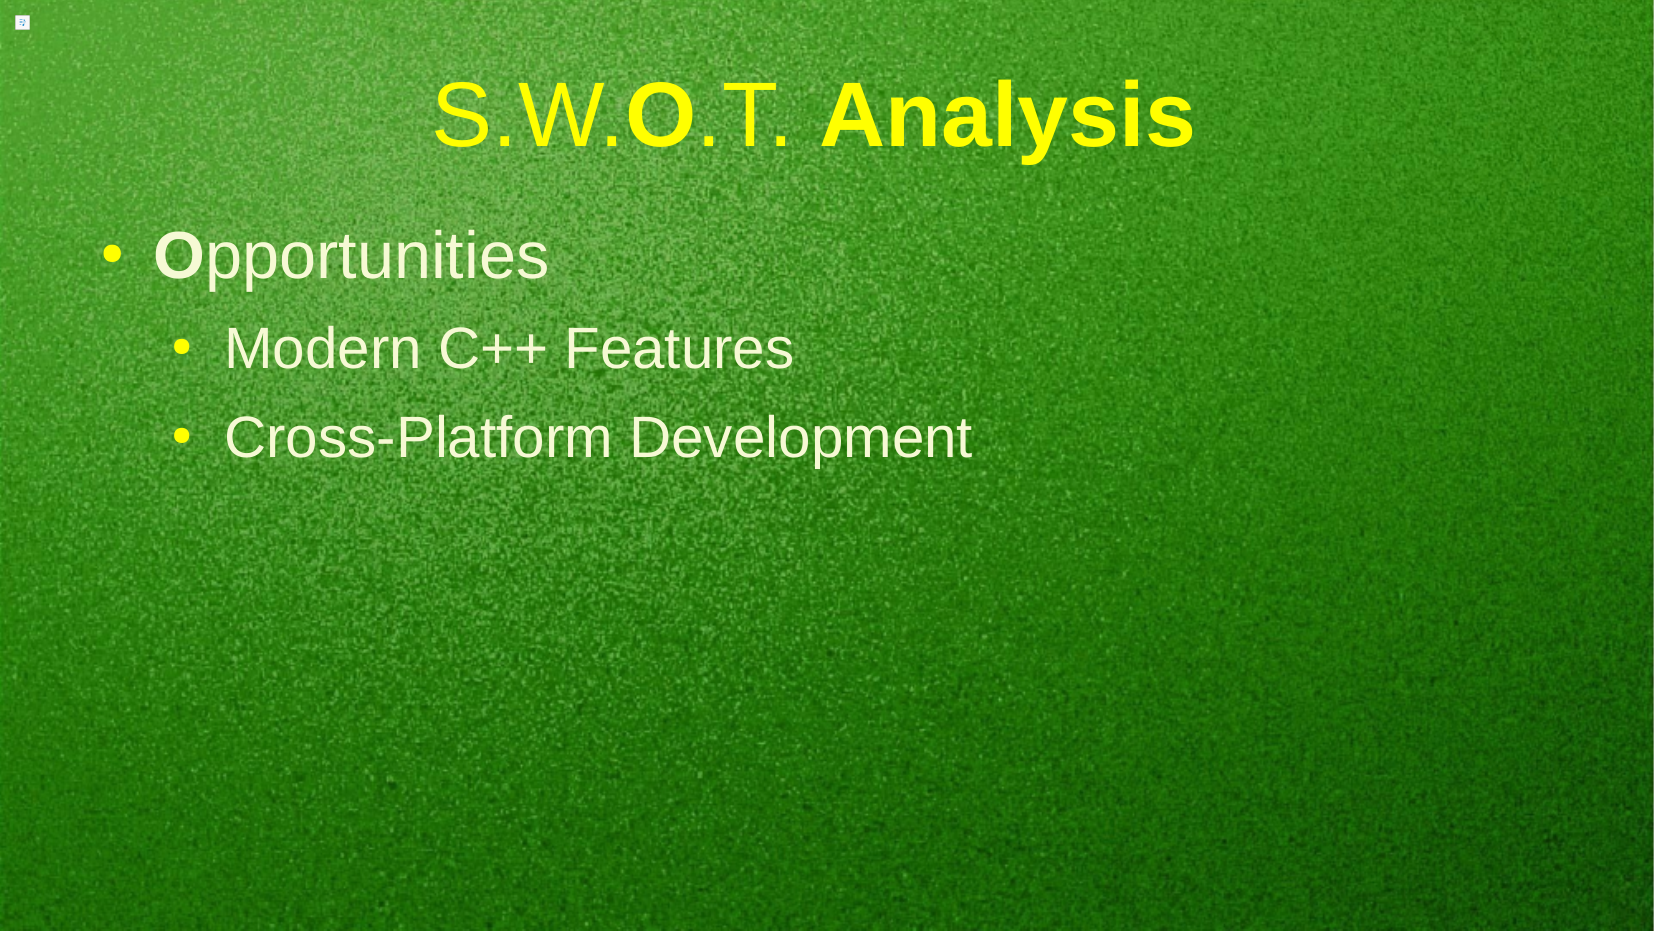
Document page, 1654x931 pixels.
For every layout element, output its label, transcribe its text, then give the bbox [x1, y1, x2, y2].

picture [0, 0, 1654, 931]
title S.W.O.T. Analysis [82, 37, 1571, 193]
list Opportunities Modern C++ Features Cross-Platform Development [82, 217, 1571, 758]
text_box [15, 15, 31, 31]
